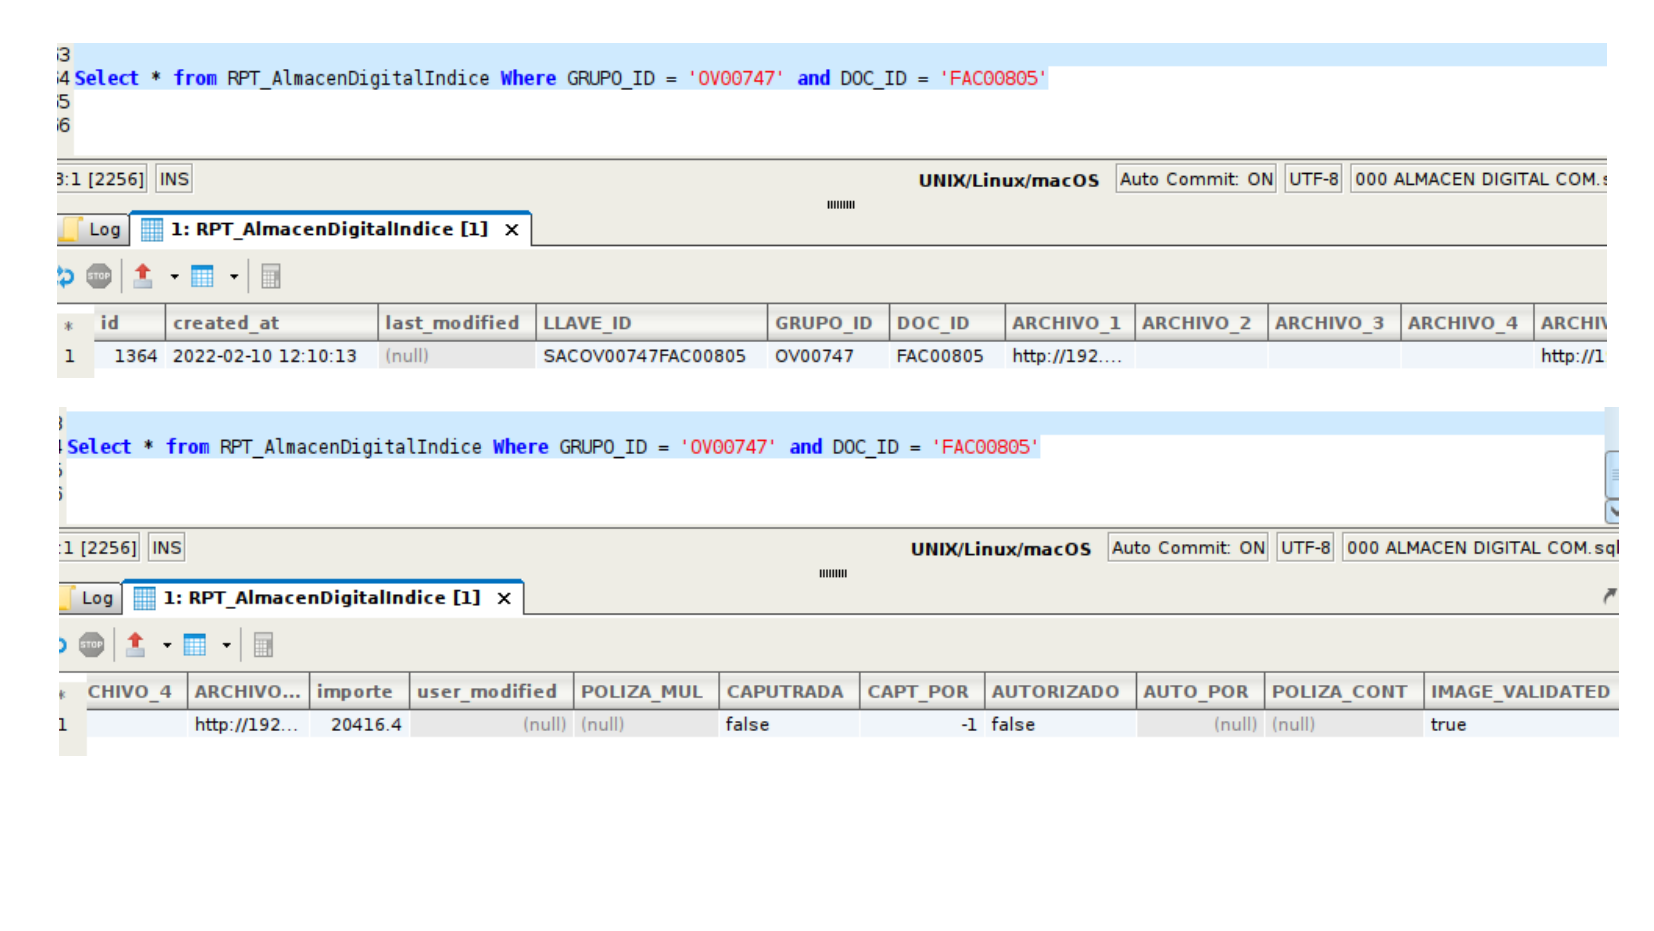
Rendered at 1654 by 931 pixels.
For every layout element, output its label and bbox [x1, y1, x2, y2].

picture [59, 407, 1619, 756]
picture [57, 43, 1607, 378]
